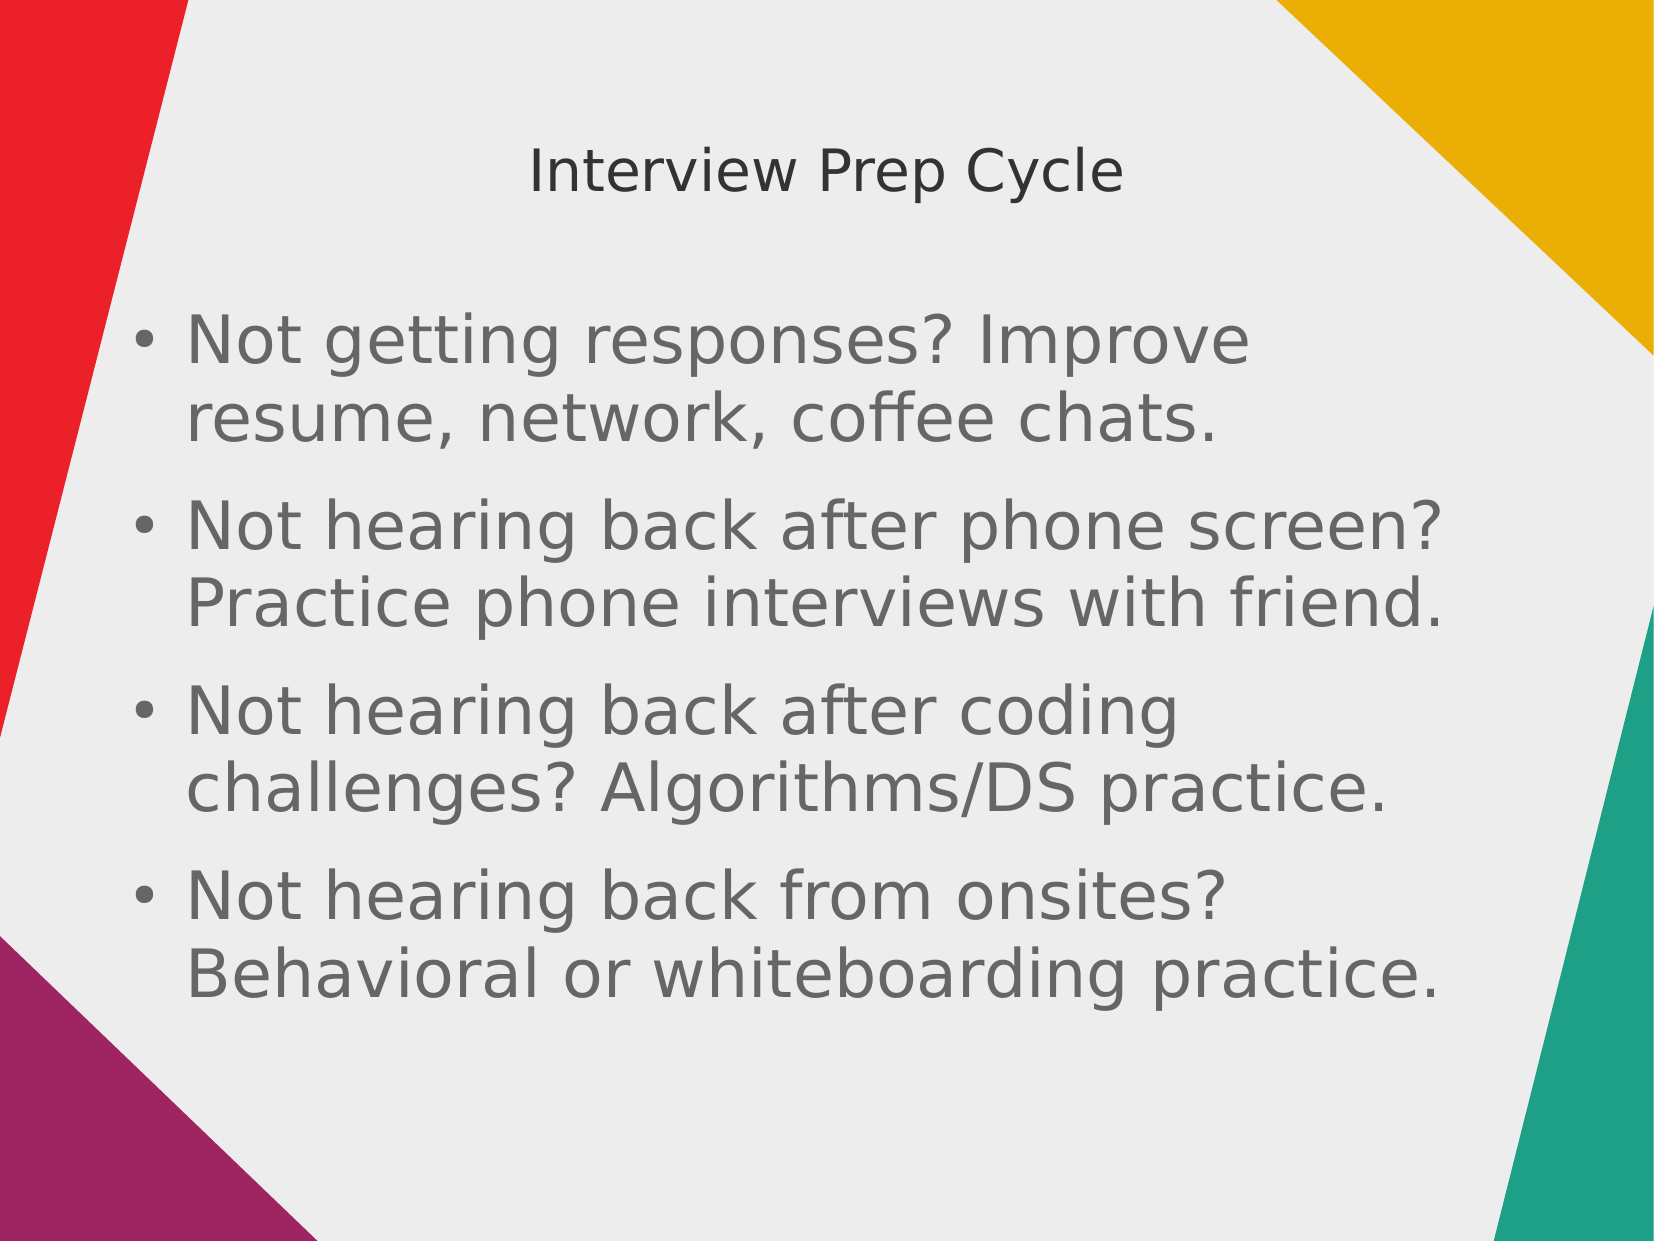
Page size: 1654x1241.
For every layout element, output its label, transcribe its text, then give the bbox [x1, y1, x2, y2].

list Not getting responses? Improve resume, network, coffee chats. Not hearing back after phone screen? Practice phone interviews with friend. Not hearing back after coding challenges? Algorithms/DS practice. Not hearing back from onsites? Behavioral or whiteboarding practice. [114, 302, 1539, 1033]
title Interview Prep Cycle [114, 73, 1539, 271]
